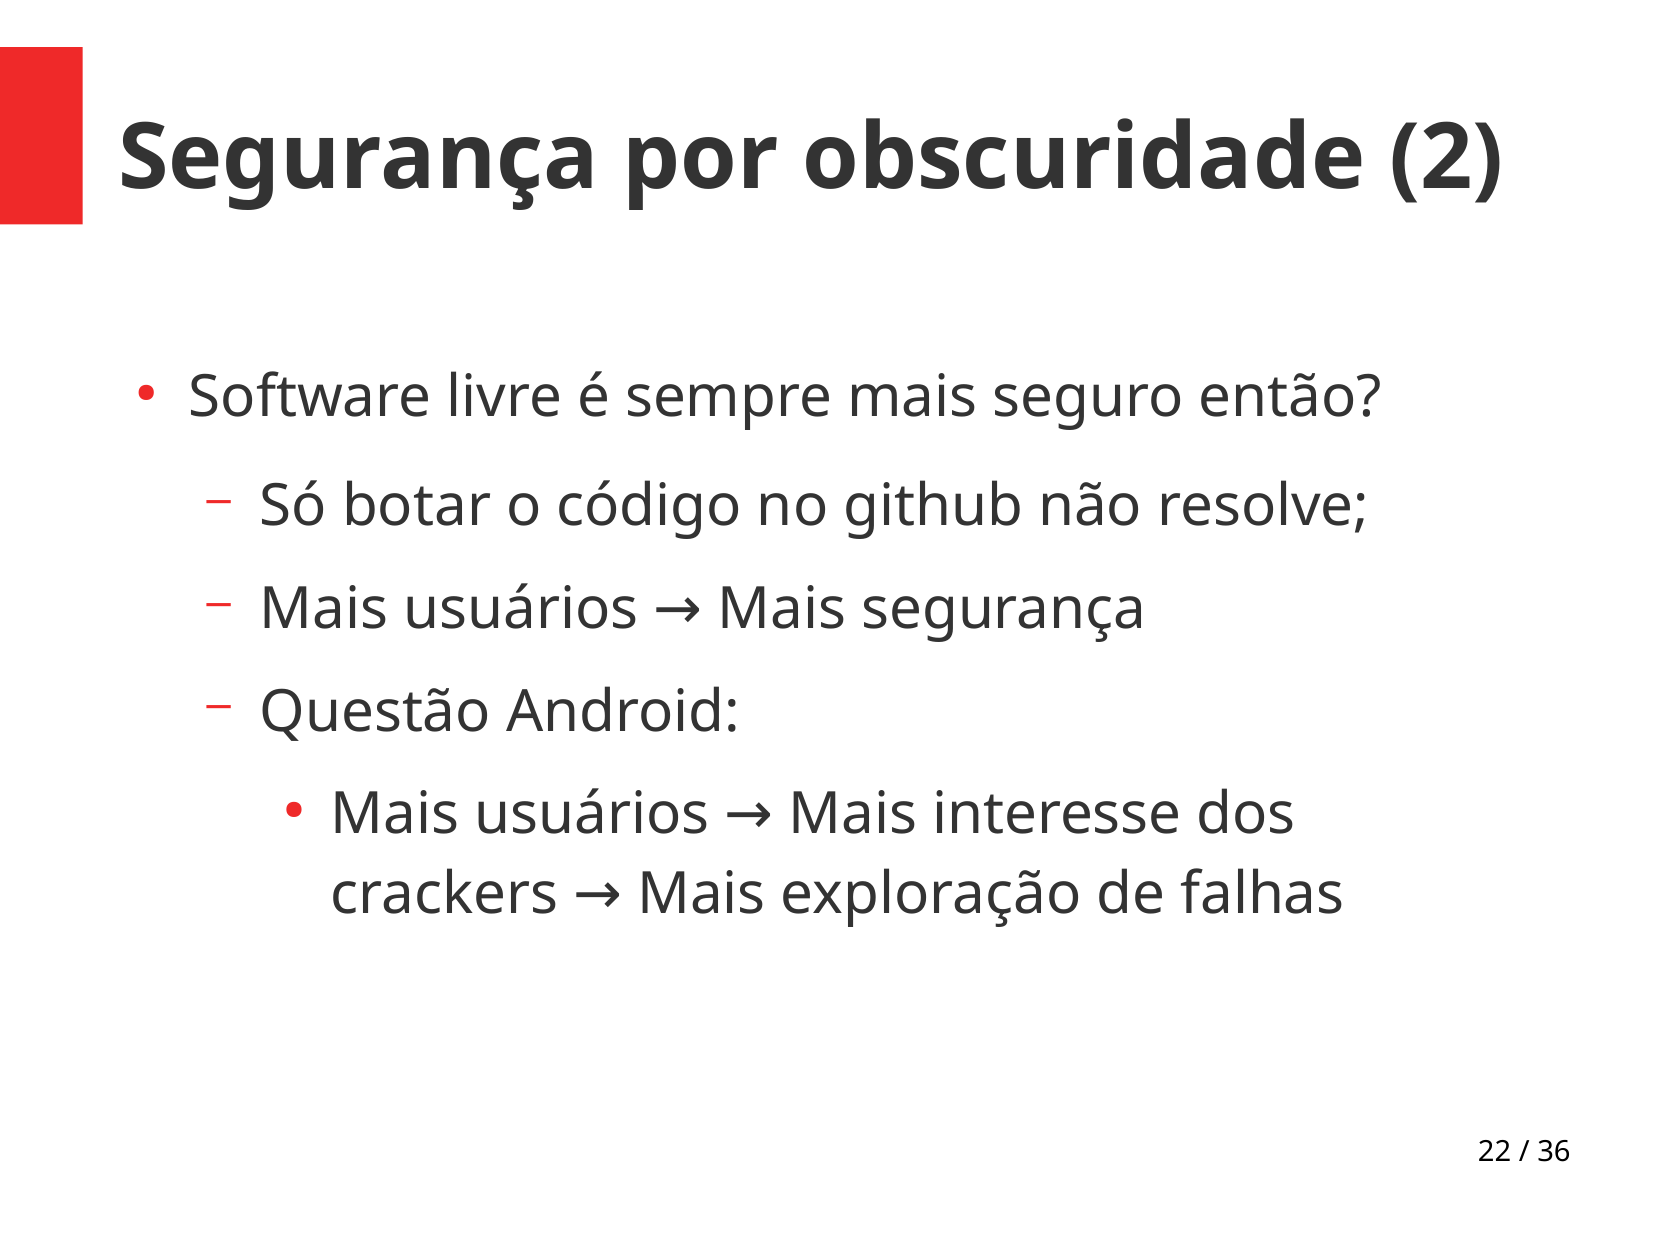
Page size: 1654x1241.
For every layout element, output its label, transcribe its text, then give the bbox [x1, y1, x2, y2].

title Segurança por obscuridade (2) [118, 45, 1571, 260]
list Software livre é sempre mais seguro então? Só botar o código no github não resolve; Mais usuários → Mais segurança Questão Android: Mais usuários → Mais interesse dos crackers → Mais exploração de falhas [118, 354, 1536, 1074]
